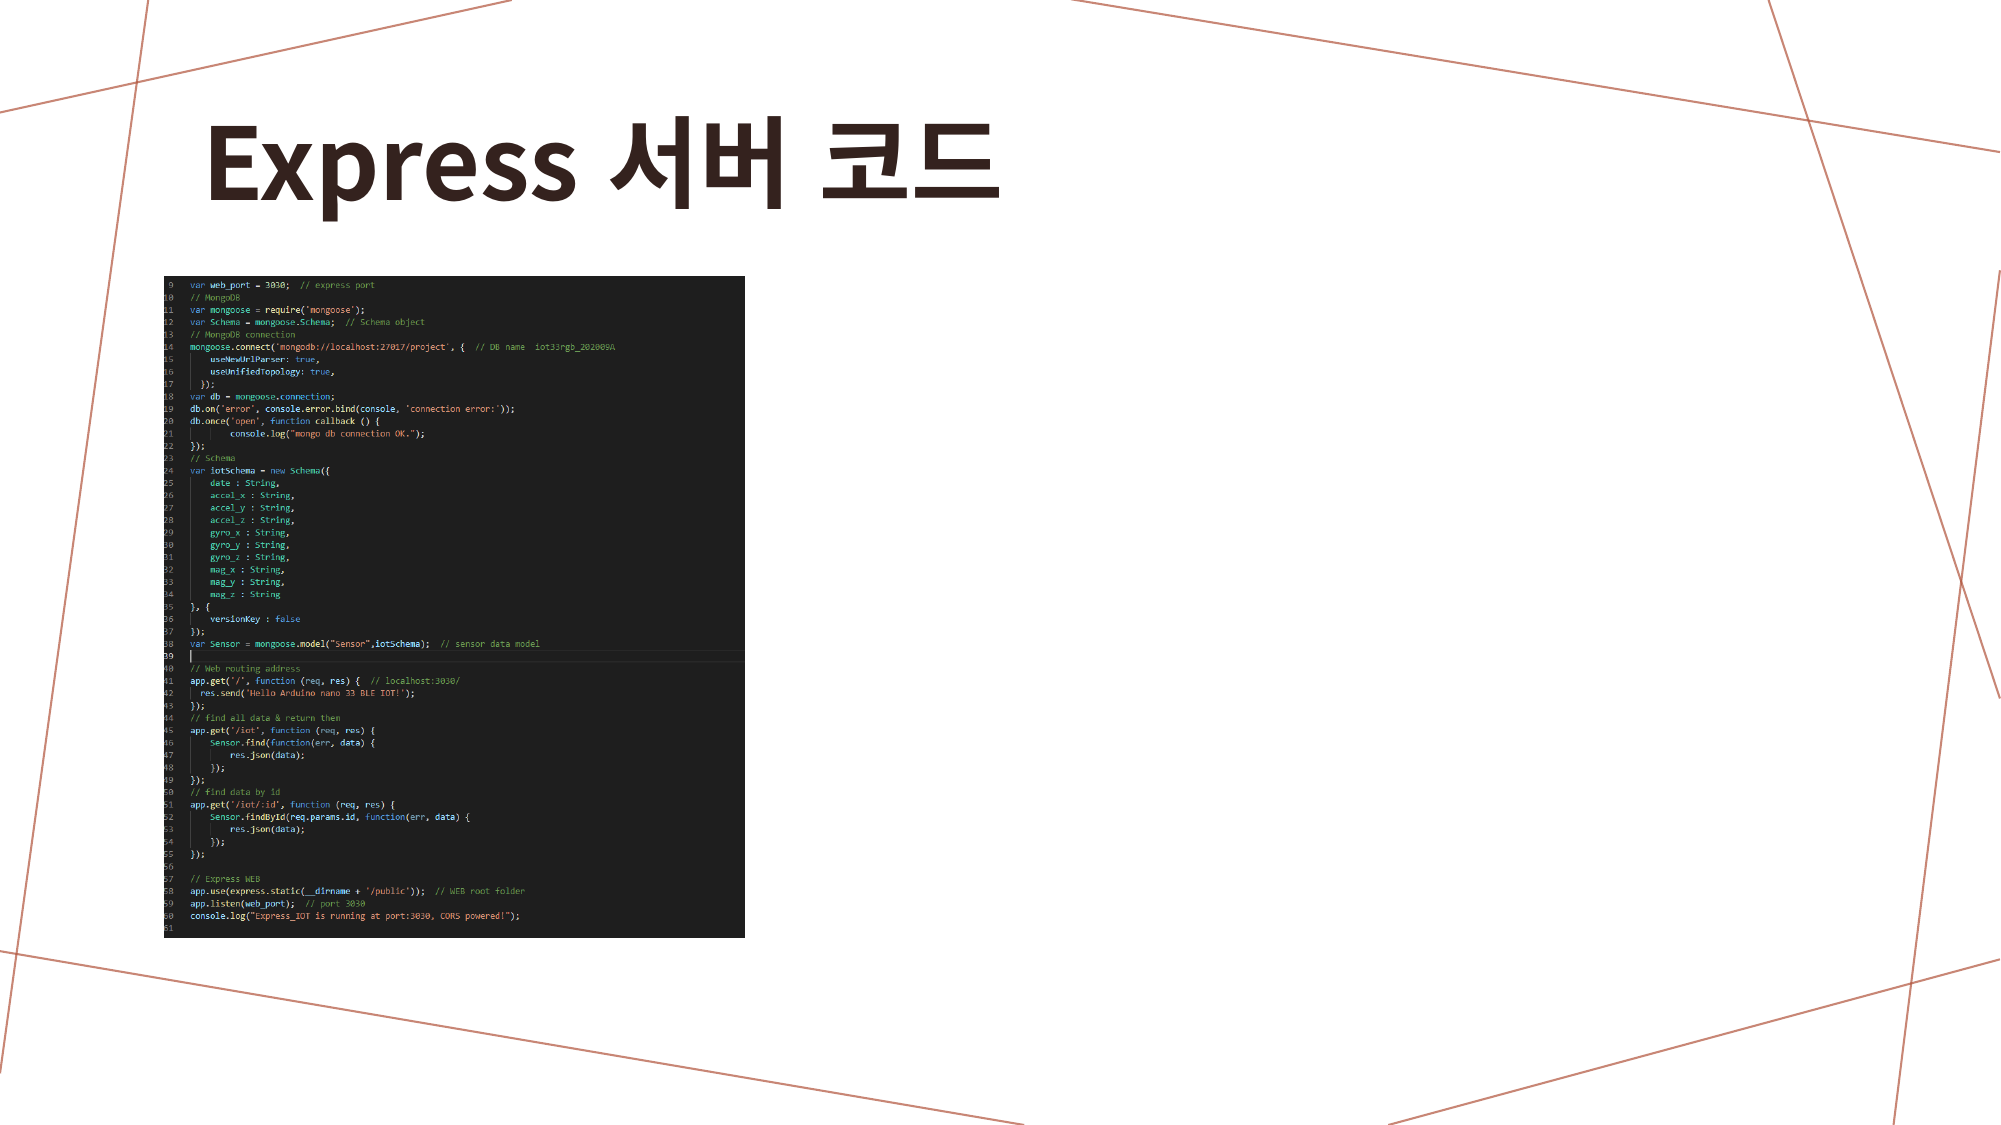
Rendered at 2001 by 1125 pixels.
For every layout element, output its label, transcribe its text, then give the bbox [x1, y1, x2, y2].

picture [164, 276, 745, 938]
title Express 서버 코드 [187, 87, 1813, 315]
